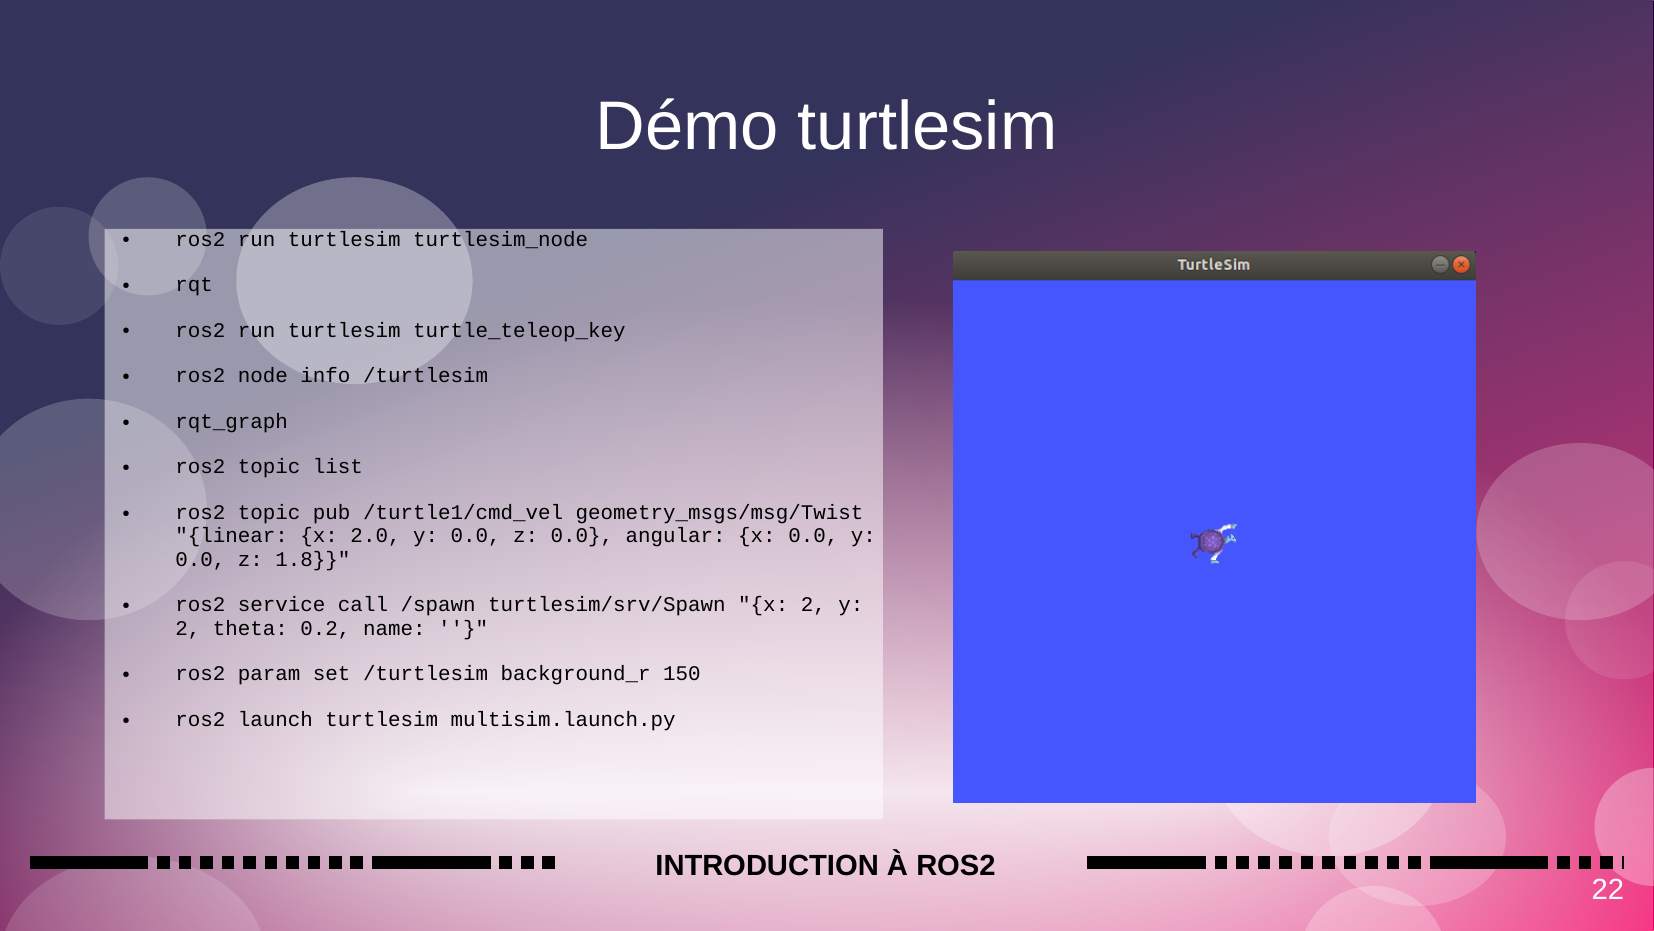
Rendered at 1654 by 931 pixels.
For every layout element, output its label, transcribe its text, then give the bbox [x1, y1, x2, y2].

picture [953, 251, 1476, 803]
title Démo turtlesim [88, 44, 1565, 207]
list ros2 run turtlesim turtlesim_node rqt ros2 run turtlesim turtle_teleop_key ros2 node info /turtlesim rqt_graph ros2 topic list ros2 topic pub /turtle1/cmd_vel geometry_msgs/msg/Twist "{linear: {x: 2.0, y: 0.0, z: 0.0}, angular: {x: 0.0, y: 0.0, z: 1.8}}" ros2 service call /spawn turtlesim/srv/Spawn "{x: 2, y: 2, theta: 0.2, name: ''}" ros2 param set /turtlesim background_r 150 ros2 launch turtlesim multisim.launch.py [104, 228, 883, 820]
